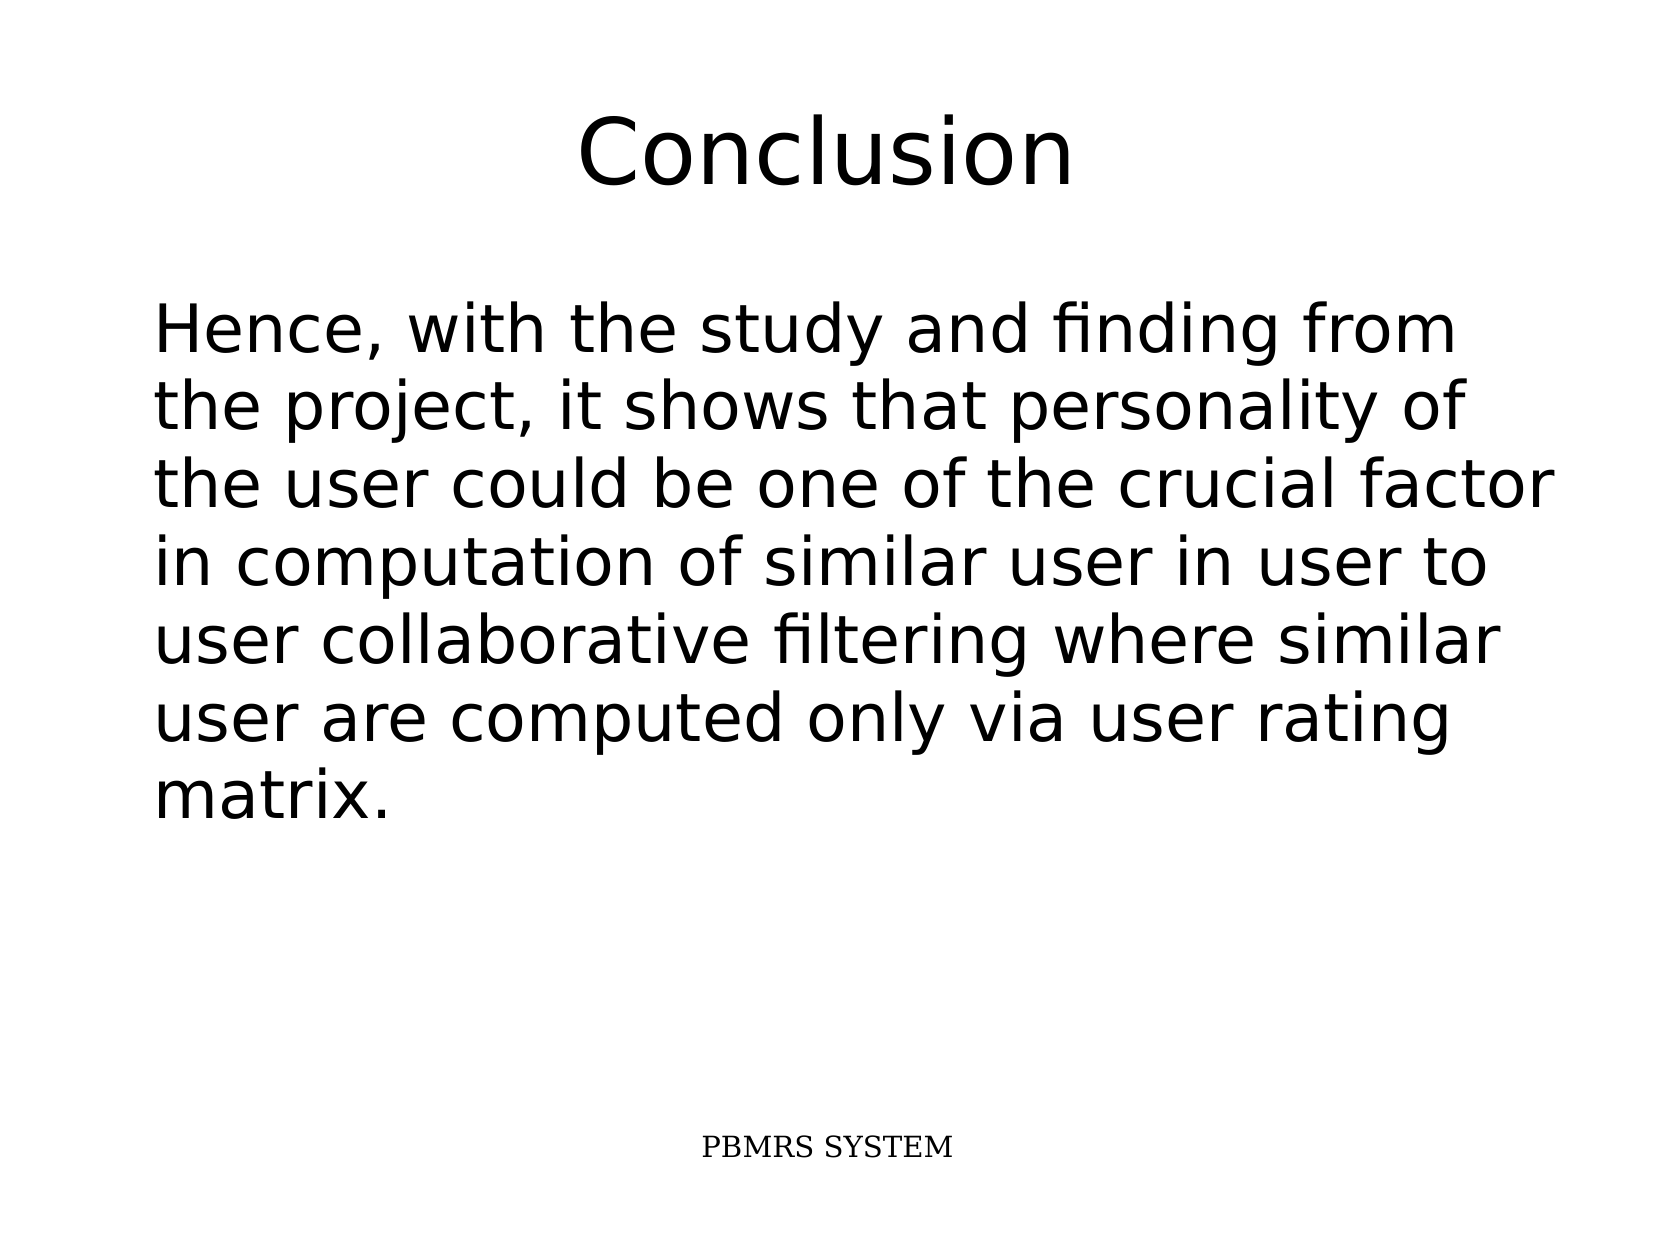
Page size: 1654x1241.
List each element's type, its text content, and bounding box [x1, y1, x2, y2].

title Conclusion [82, 49, 1571, 257]
list Hence, with the study and finding from the project, it shows that personality of the user could be one of the crucial factor in computation of similar user in user to user collaborative filtering where similar user are computed only via user rating matrix. [82, 290, 1571, 1010]
